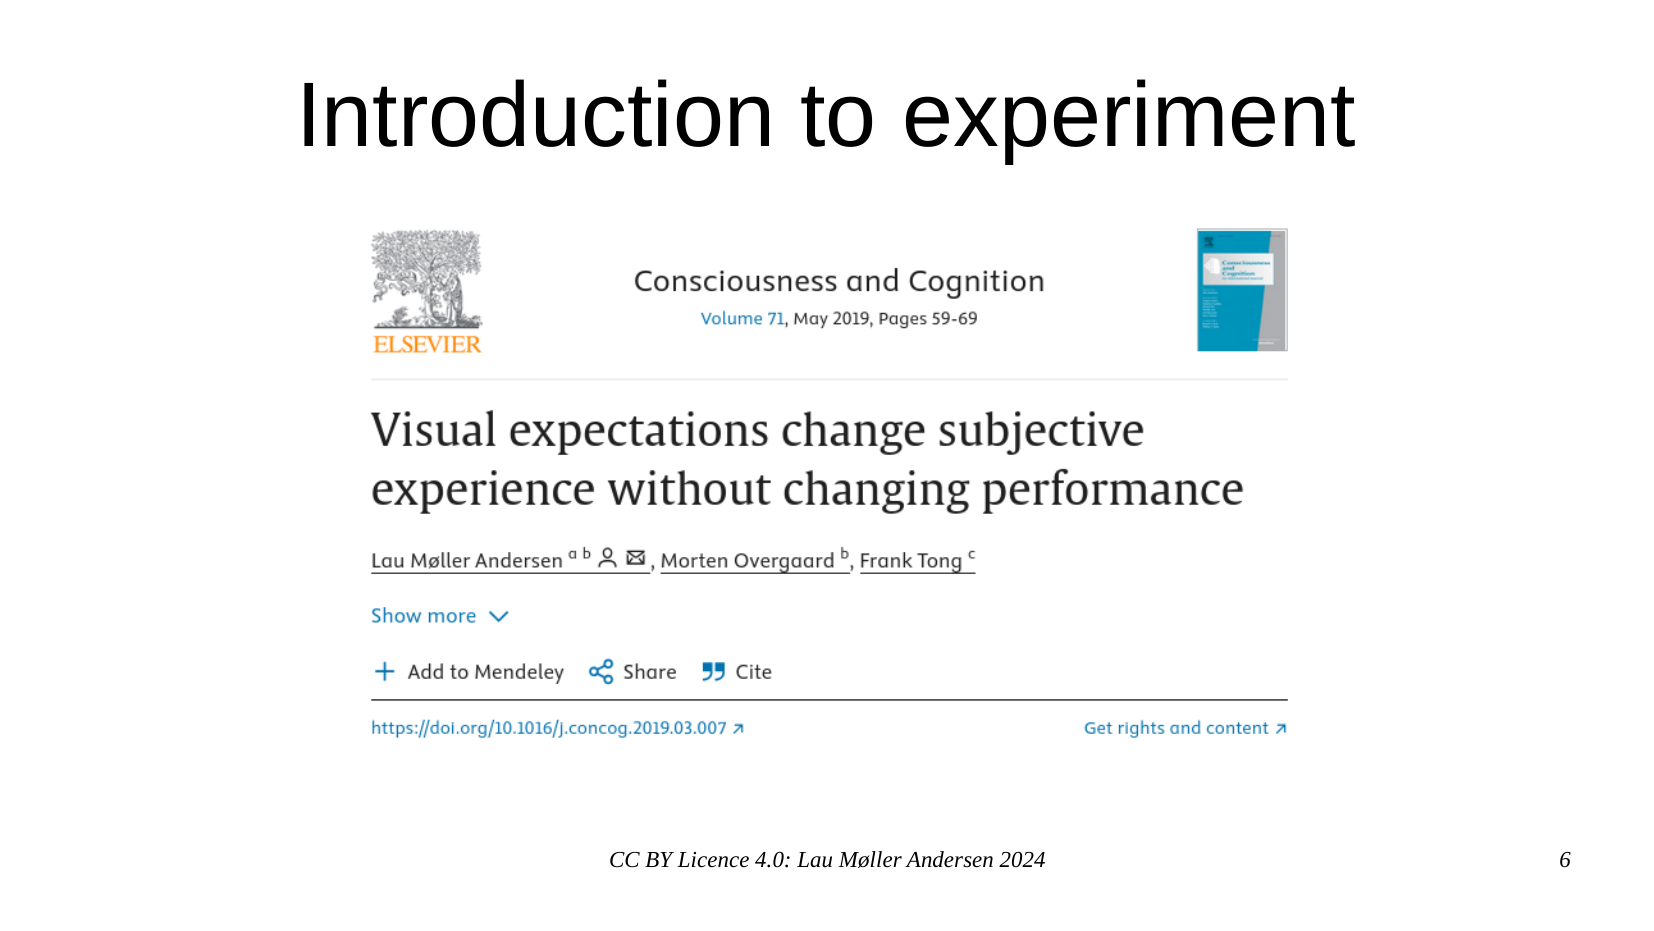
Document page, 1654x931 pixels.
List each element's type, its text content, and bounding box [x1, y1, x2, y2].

title Introduction to experiment [82, 37, 1571, 193]
picture [333, 217, 1320, 758]
